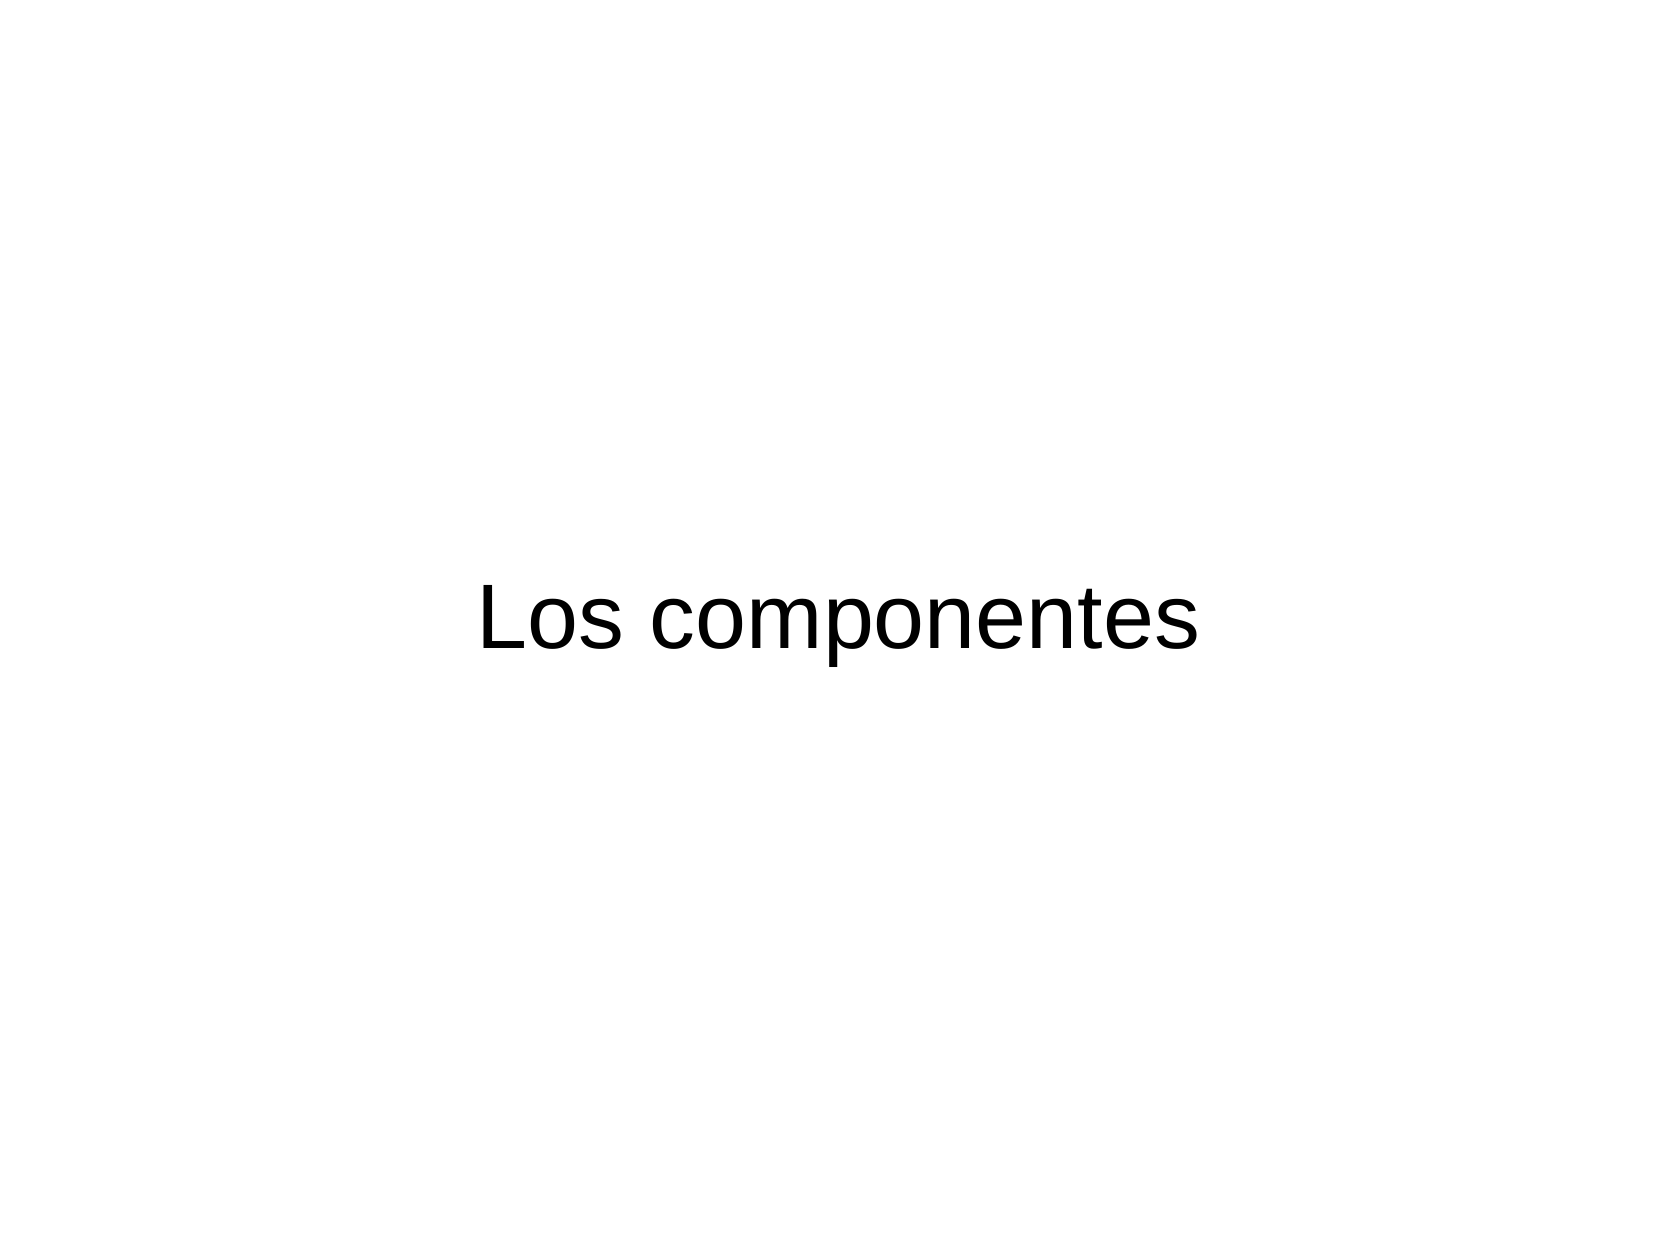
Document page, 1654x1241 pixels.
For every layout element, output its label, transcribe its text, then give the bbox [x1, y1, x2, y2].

title Los componentes [94, 513, 1583, 721]
